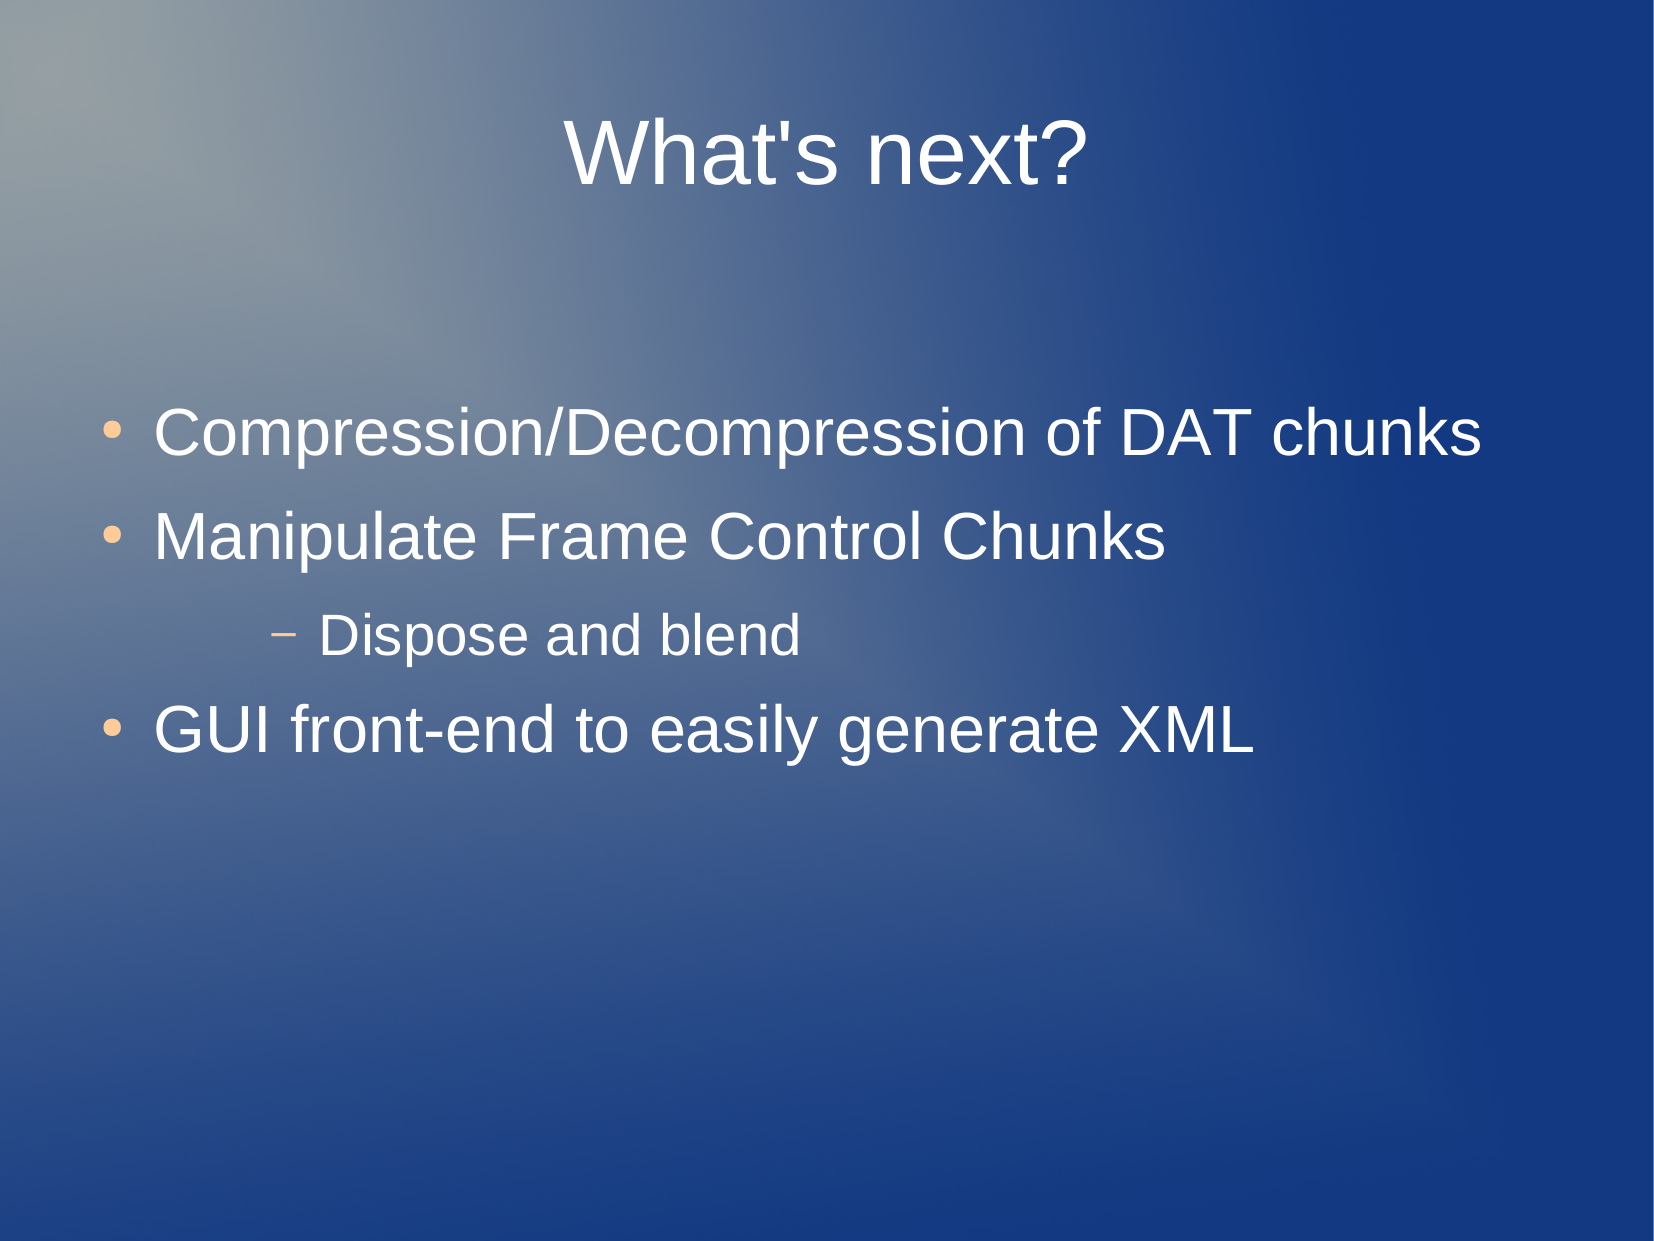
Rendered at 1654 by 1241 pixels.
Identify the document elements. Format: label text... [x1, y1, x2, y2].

title What's next? [82, 56, 1571, 250]
picture [0, 0, 1654, 1241]
list Compression/Decompression of DAT chunks Manipulate Frame Control Chunks Dispose and blend GUI front-end to easily generate XML [82, 290, 1571, 1094]
